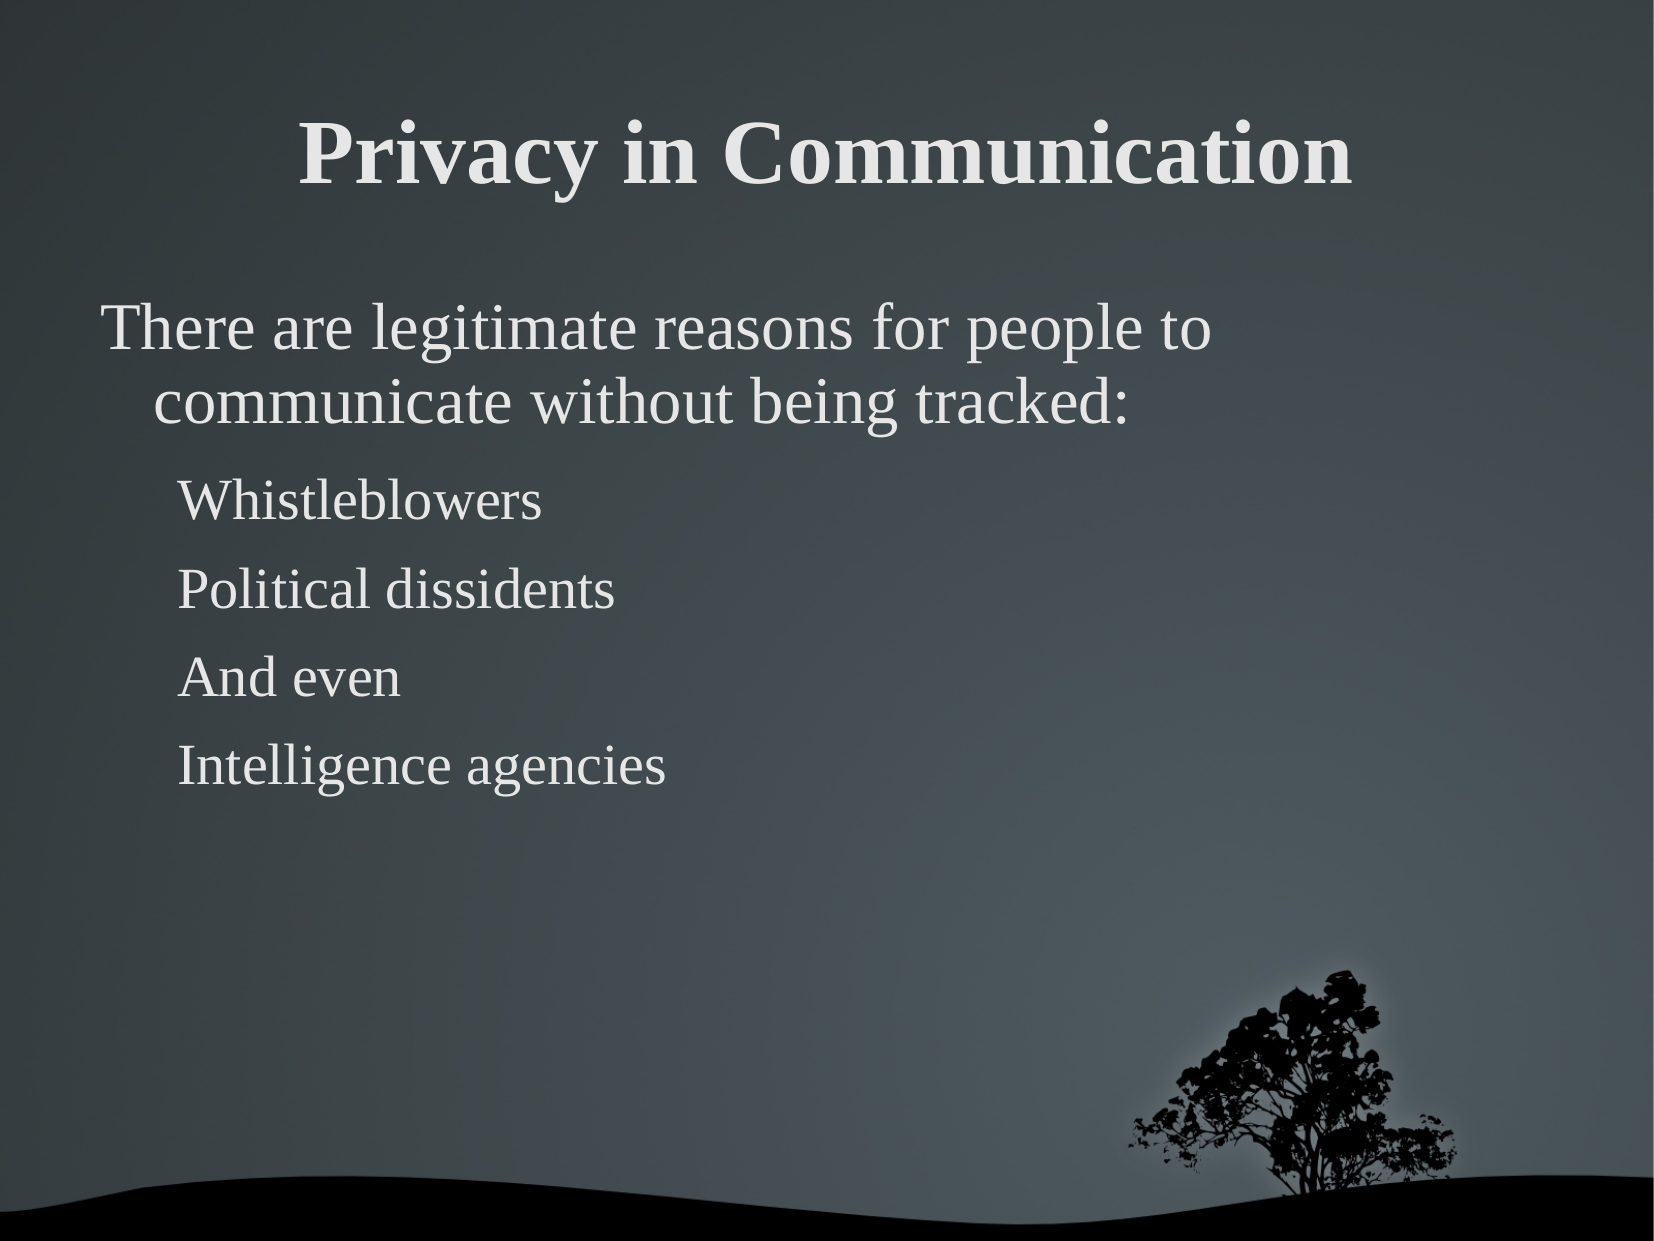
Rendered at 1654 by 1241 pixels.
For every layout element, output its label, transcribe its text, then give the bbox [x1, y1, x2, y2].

list There are legitimate reasons for people to communicate without being tracked: Whistleblowers Political dissidents And even Intelligence agencies [82, 290, 1571, 1094]
title Privacy in Communication [82, 56, 1571, 250]
picture [0, 0, 1654, 1241]
